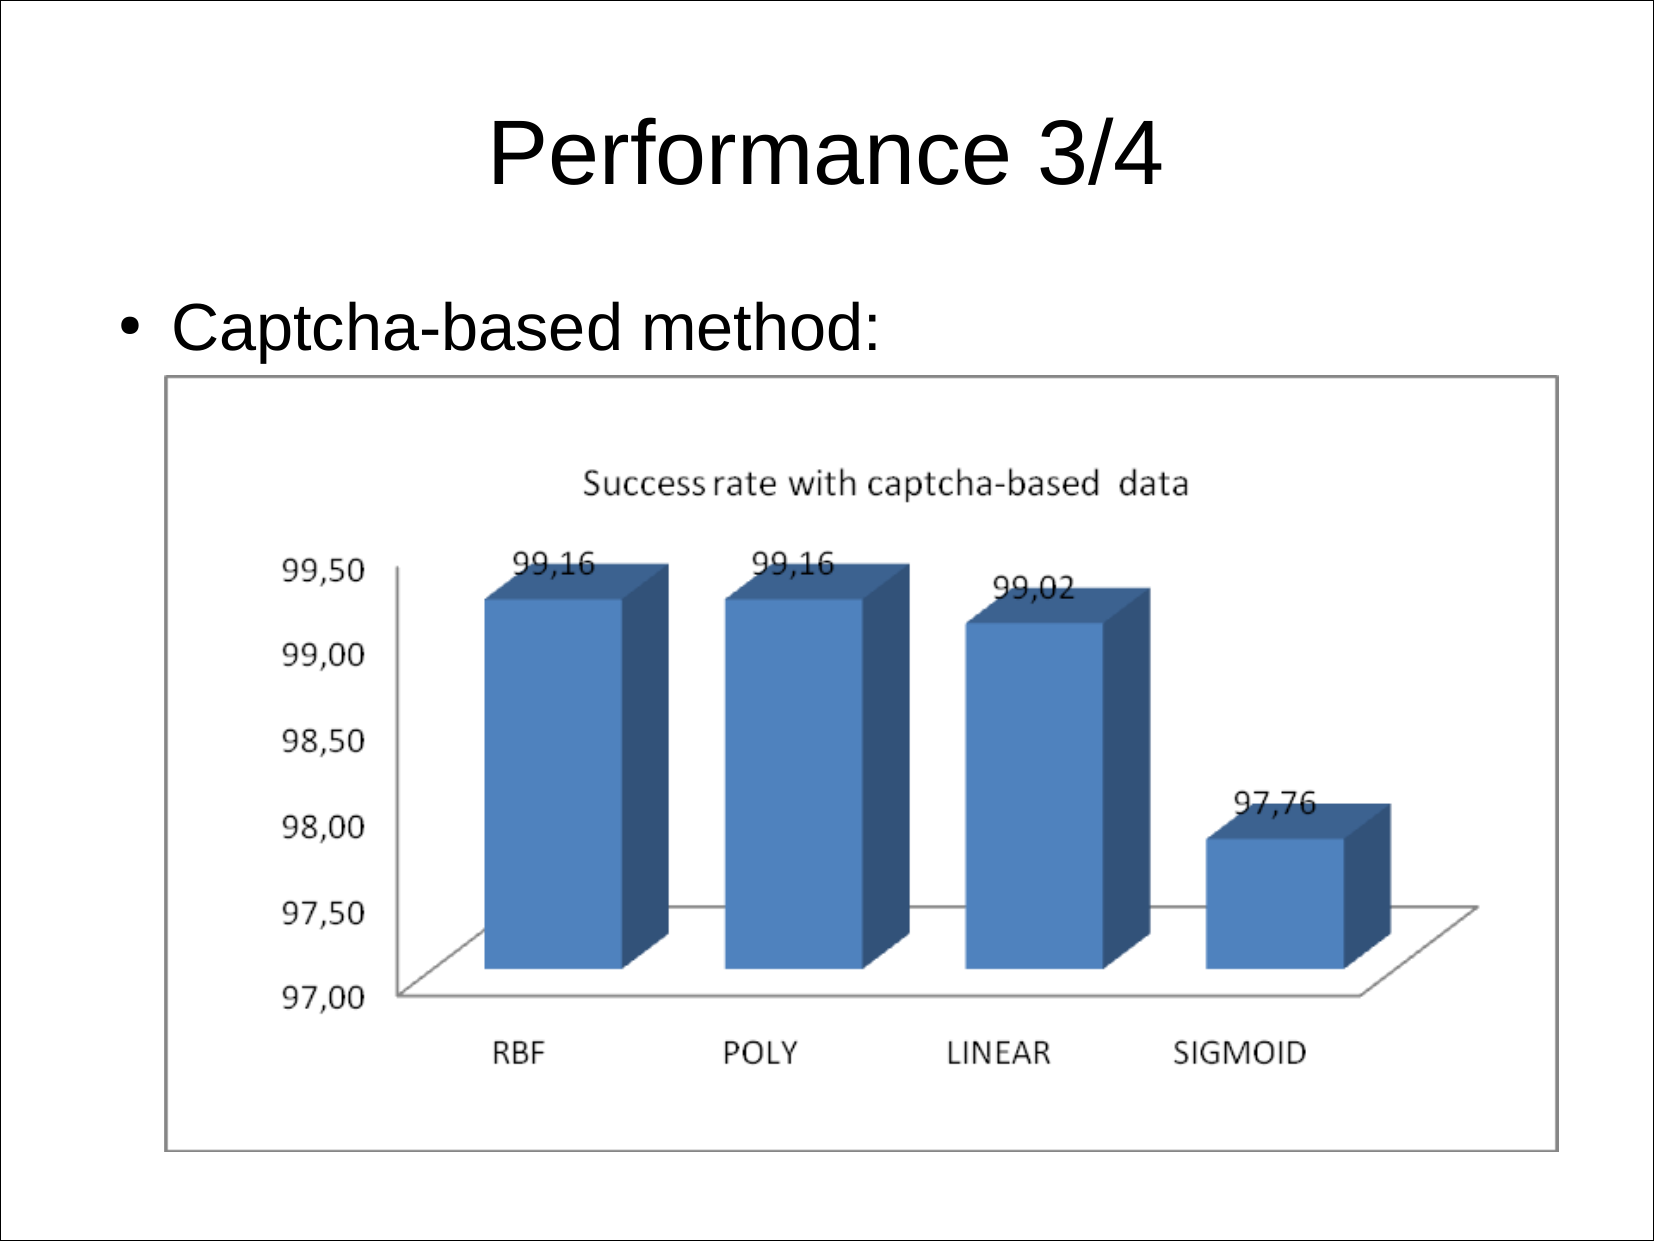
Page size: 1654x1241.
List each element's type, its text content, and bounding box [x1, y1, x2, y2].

list Captcha-based method: [82, 290, 1571, 1094]
picture [163, 375, 1559, 1152]
title Performance 3/4 [82, 56, 1571, 250]
